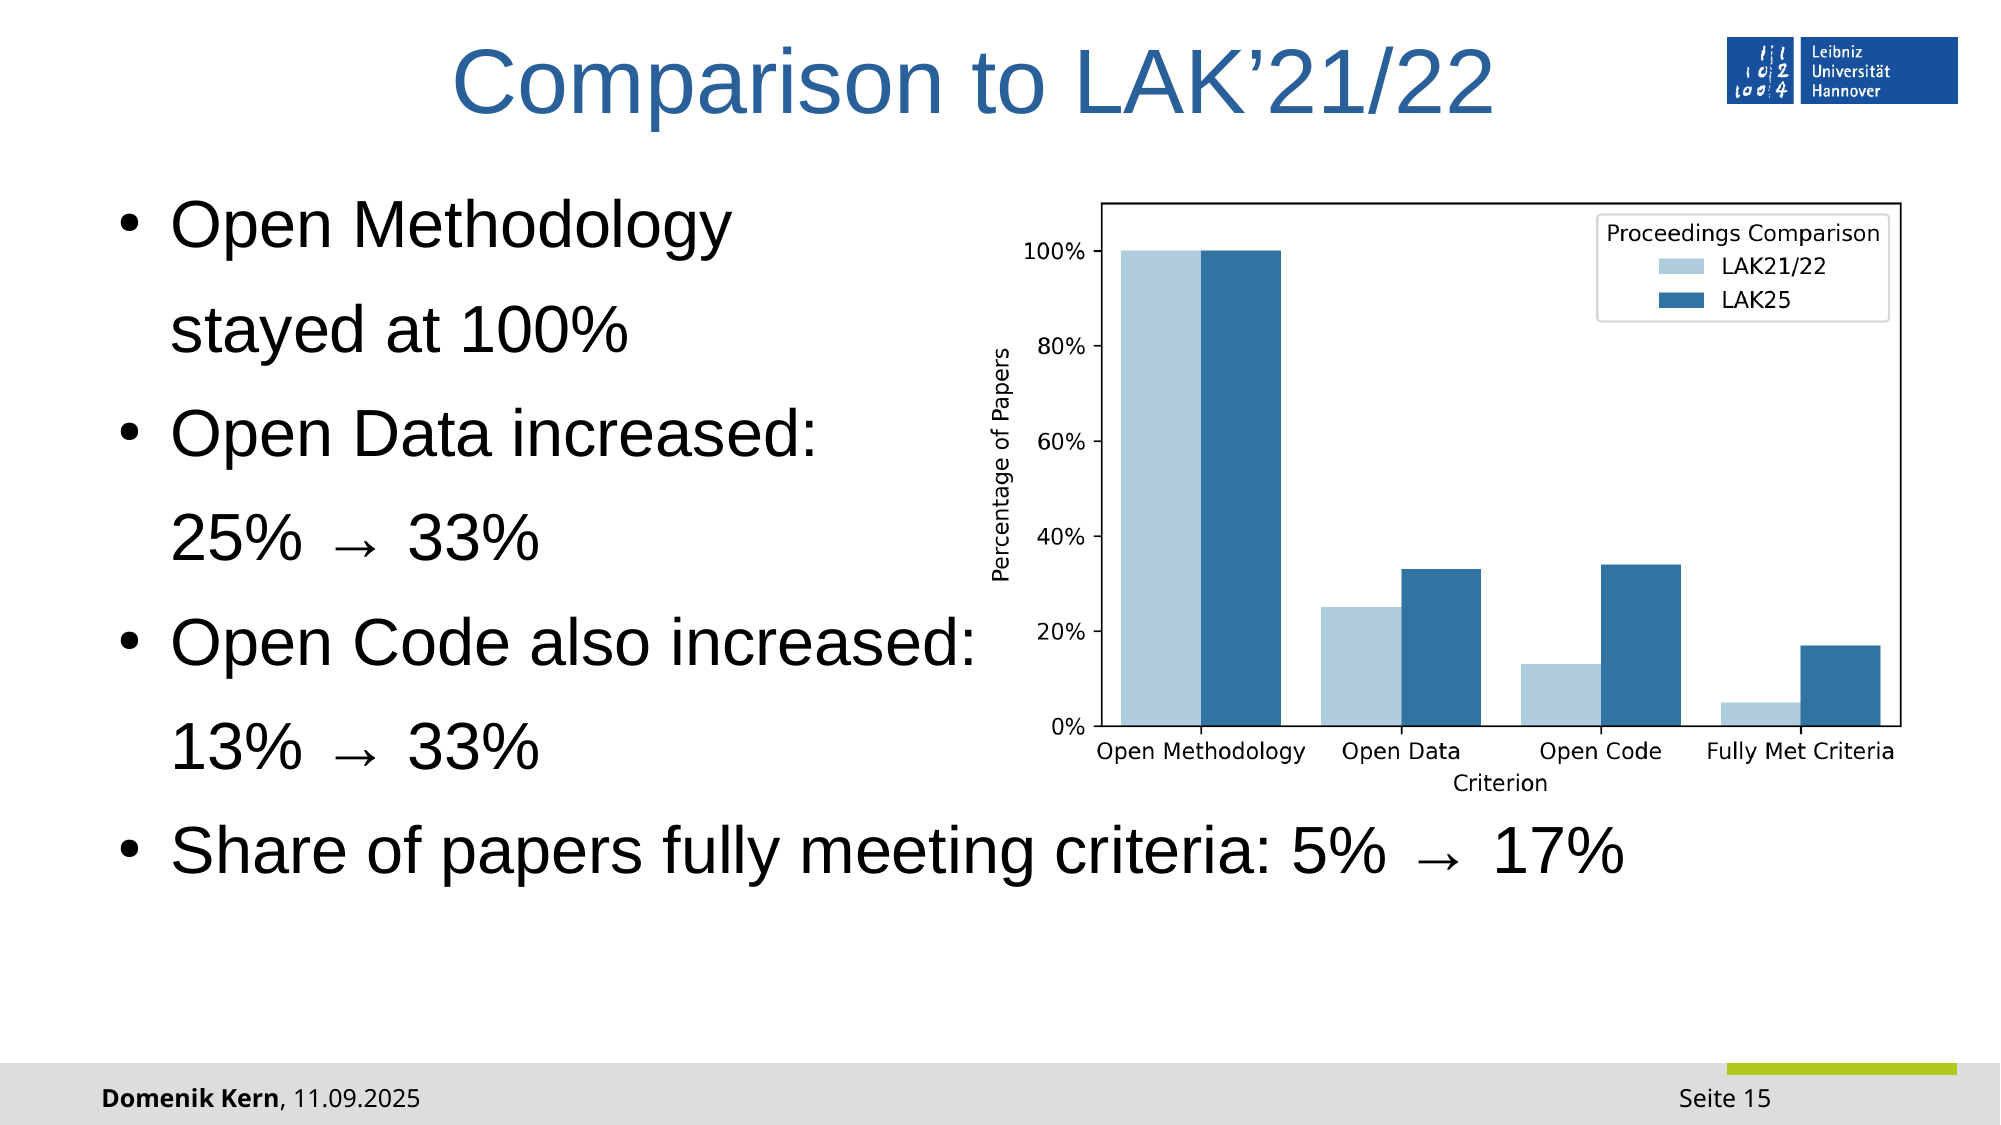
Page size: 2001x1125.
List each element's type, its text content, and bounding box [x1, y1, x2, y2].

picture [1863, 37, 1958, 104]
list Open Methodology stayed at 100% Open Data increased: 25% → 33% Open Code also increased: 13% → 33% Share of papers fully meeting criteria: 5% → 17% [99, 187, 1900, 916]
picture [975, 187, 1916, 811]
title Comparison to LAK’21/22 [86, 6, 1863, 157]
